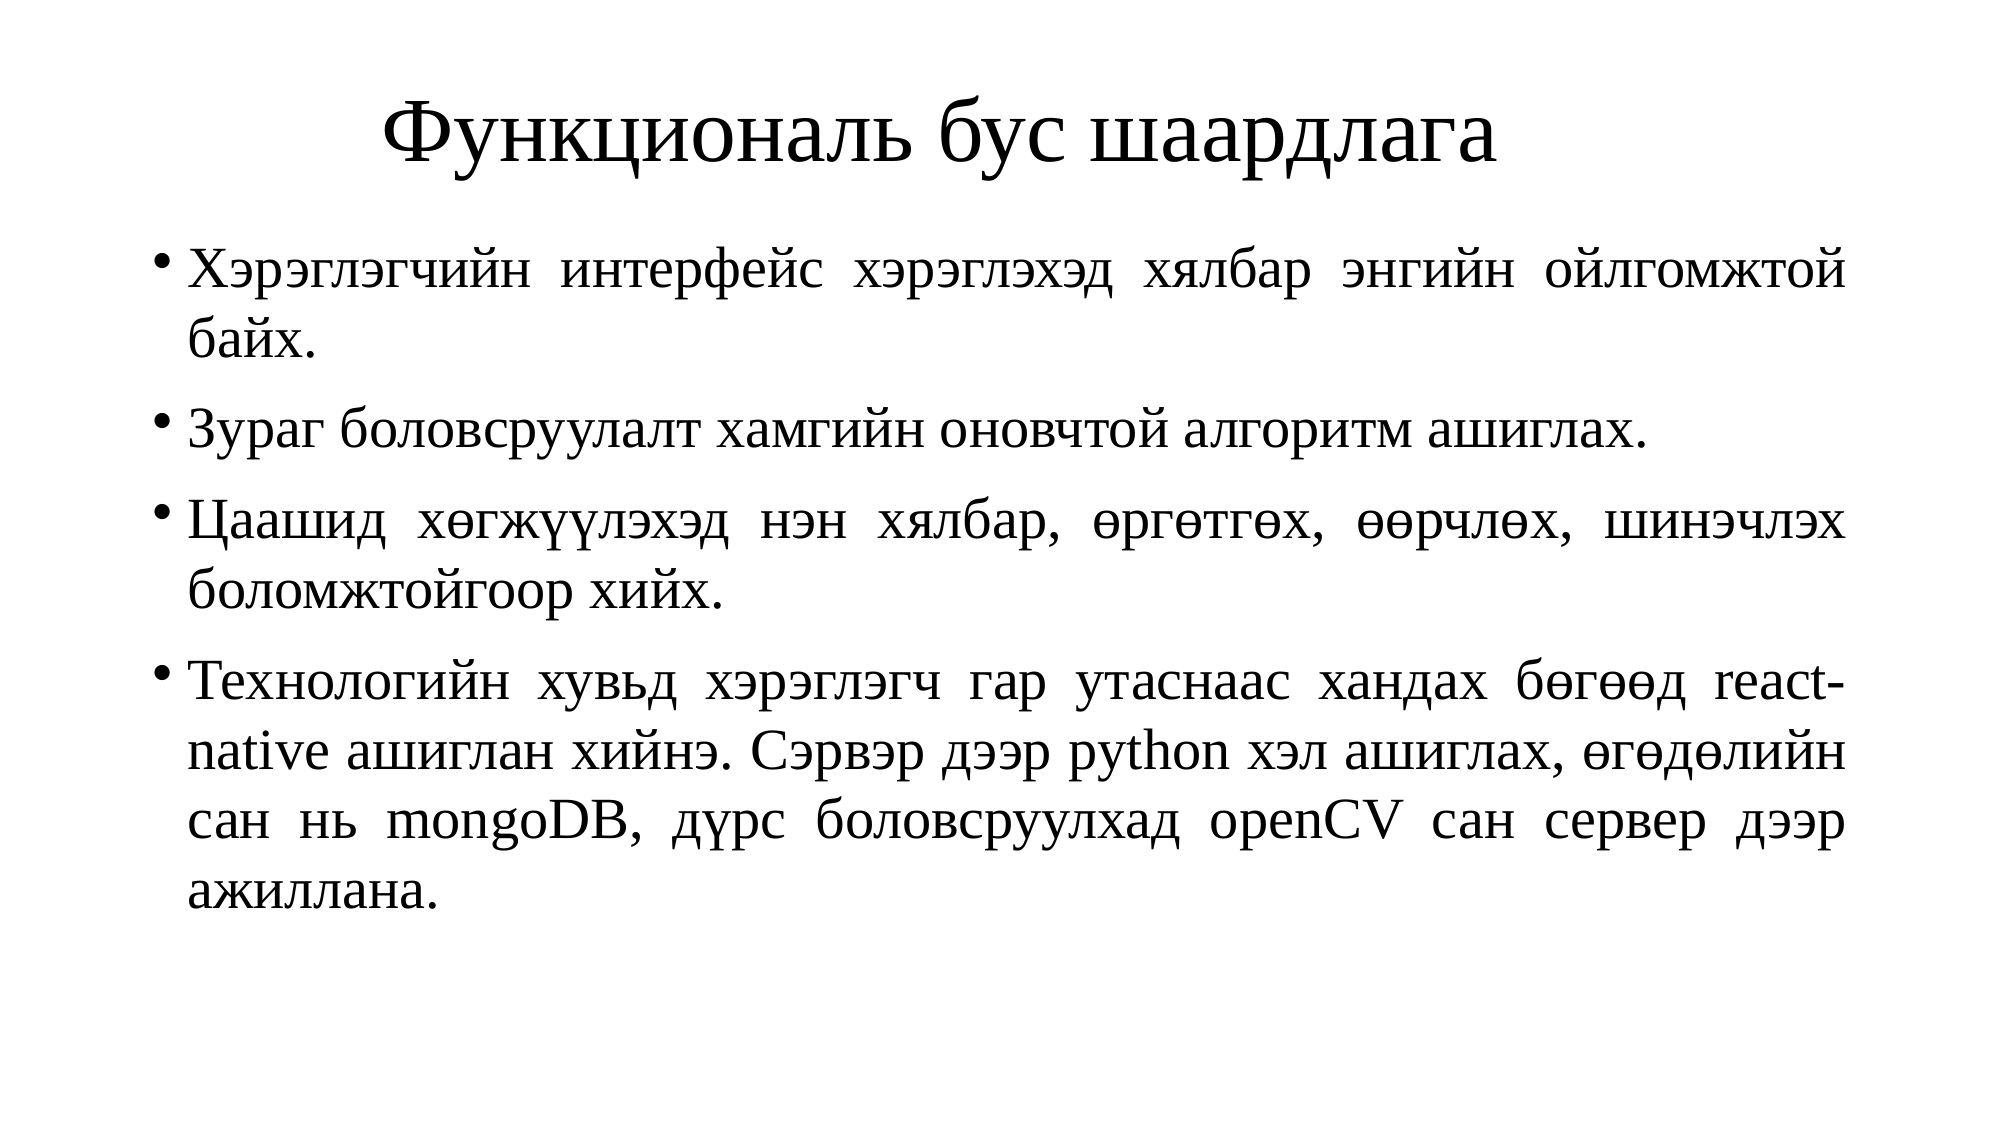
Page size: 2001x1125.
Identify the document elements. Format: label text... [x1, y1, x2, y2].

text_box Функциональ бус шаардлага [354, 32, 1527, 221]
text_box Хэрэглэгчийн интерфейс хэрэглэхэд хялбар энгийн ойлгомжтой байх. Зураг боловсруулалт хамгийн оновчтой алгоритм ашиглах. Цаашид хөгжүүлэхэд нэн хялбар, өргөтгөх, өөрчлөх, шинэчлэх боломжтойгоор хийх. Технологийн хувьд хэрэглэгч гар утаснаас хандах бөгөөд react-native ашиглан хийнэ. Сэрвэр дээр python хэл ашиглах, өгөдөлийн сан нь mongoDB, дүрс боловсруулхад openCV сан сервер дээр ажиллана. [137, 221, 1863, 1013]
